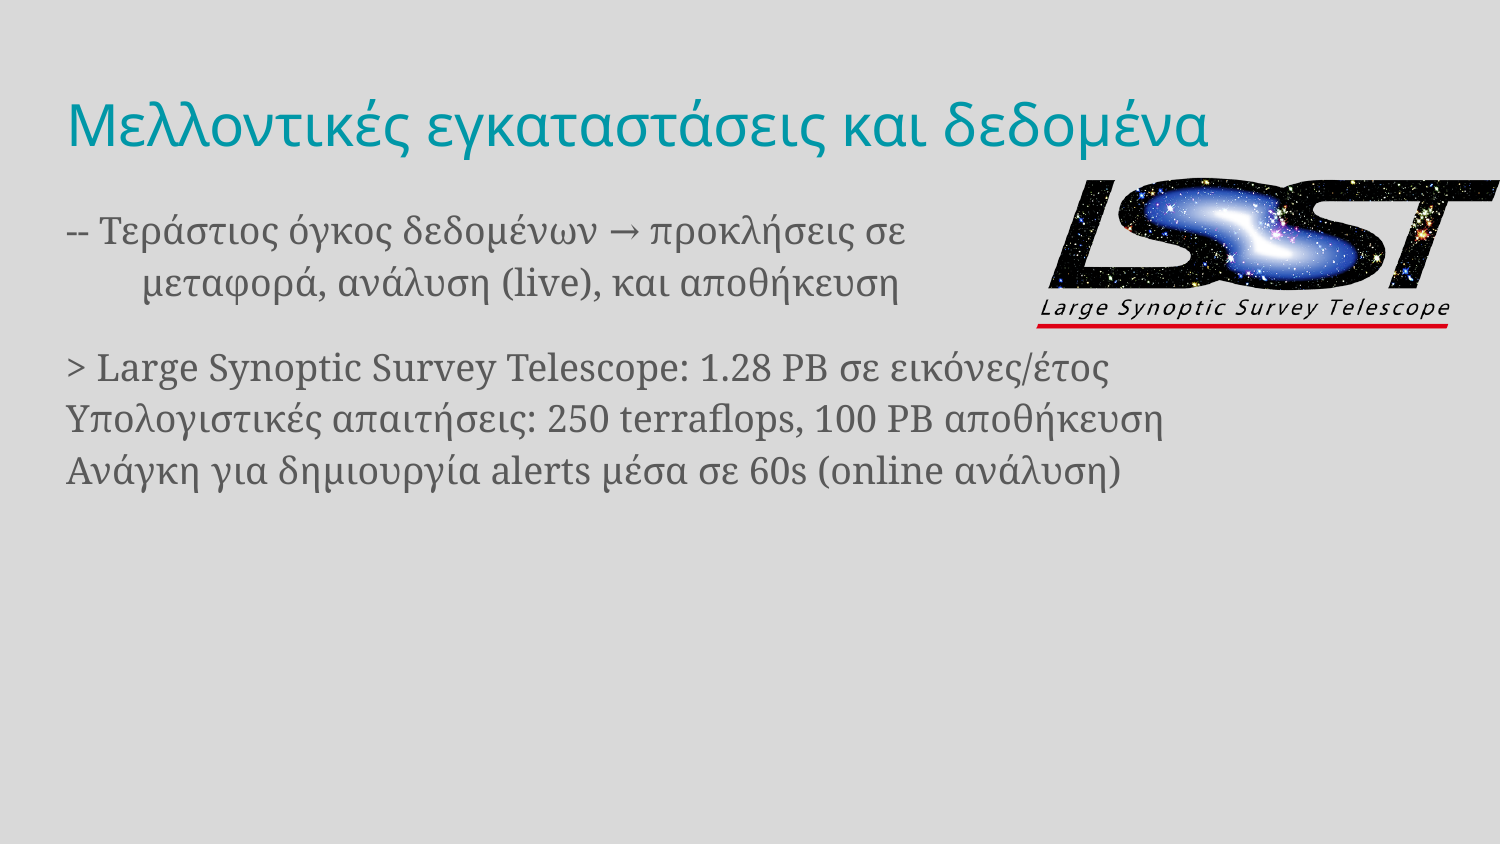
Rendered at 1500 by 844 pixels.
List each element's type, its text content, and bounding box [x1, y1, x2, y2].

title Μελλοντικές εγκαταστάσεις και δεδομένα [51, 72, 1449, 167]
picture [1009, 156, 1500, 351]
list -- Τεράστιος όγκος δεδομένων → προκλήσεις σε μεταφορά, ανάλυση (live), και αποθήκευση > Large Synoptic Survey Telescope: 1.28 PB σε εικόνες/έτος Υπολογιστικές απαιτήσεις: 250 terraflops, 100 PB αποθήκευση Ανάγκη για δημιουργία alerts μέσα σε 60s (online ανάλυση) [51, 185, 1449, 803]
